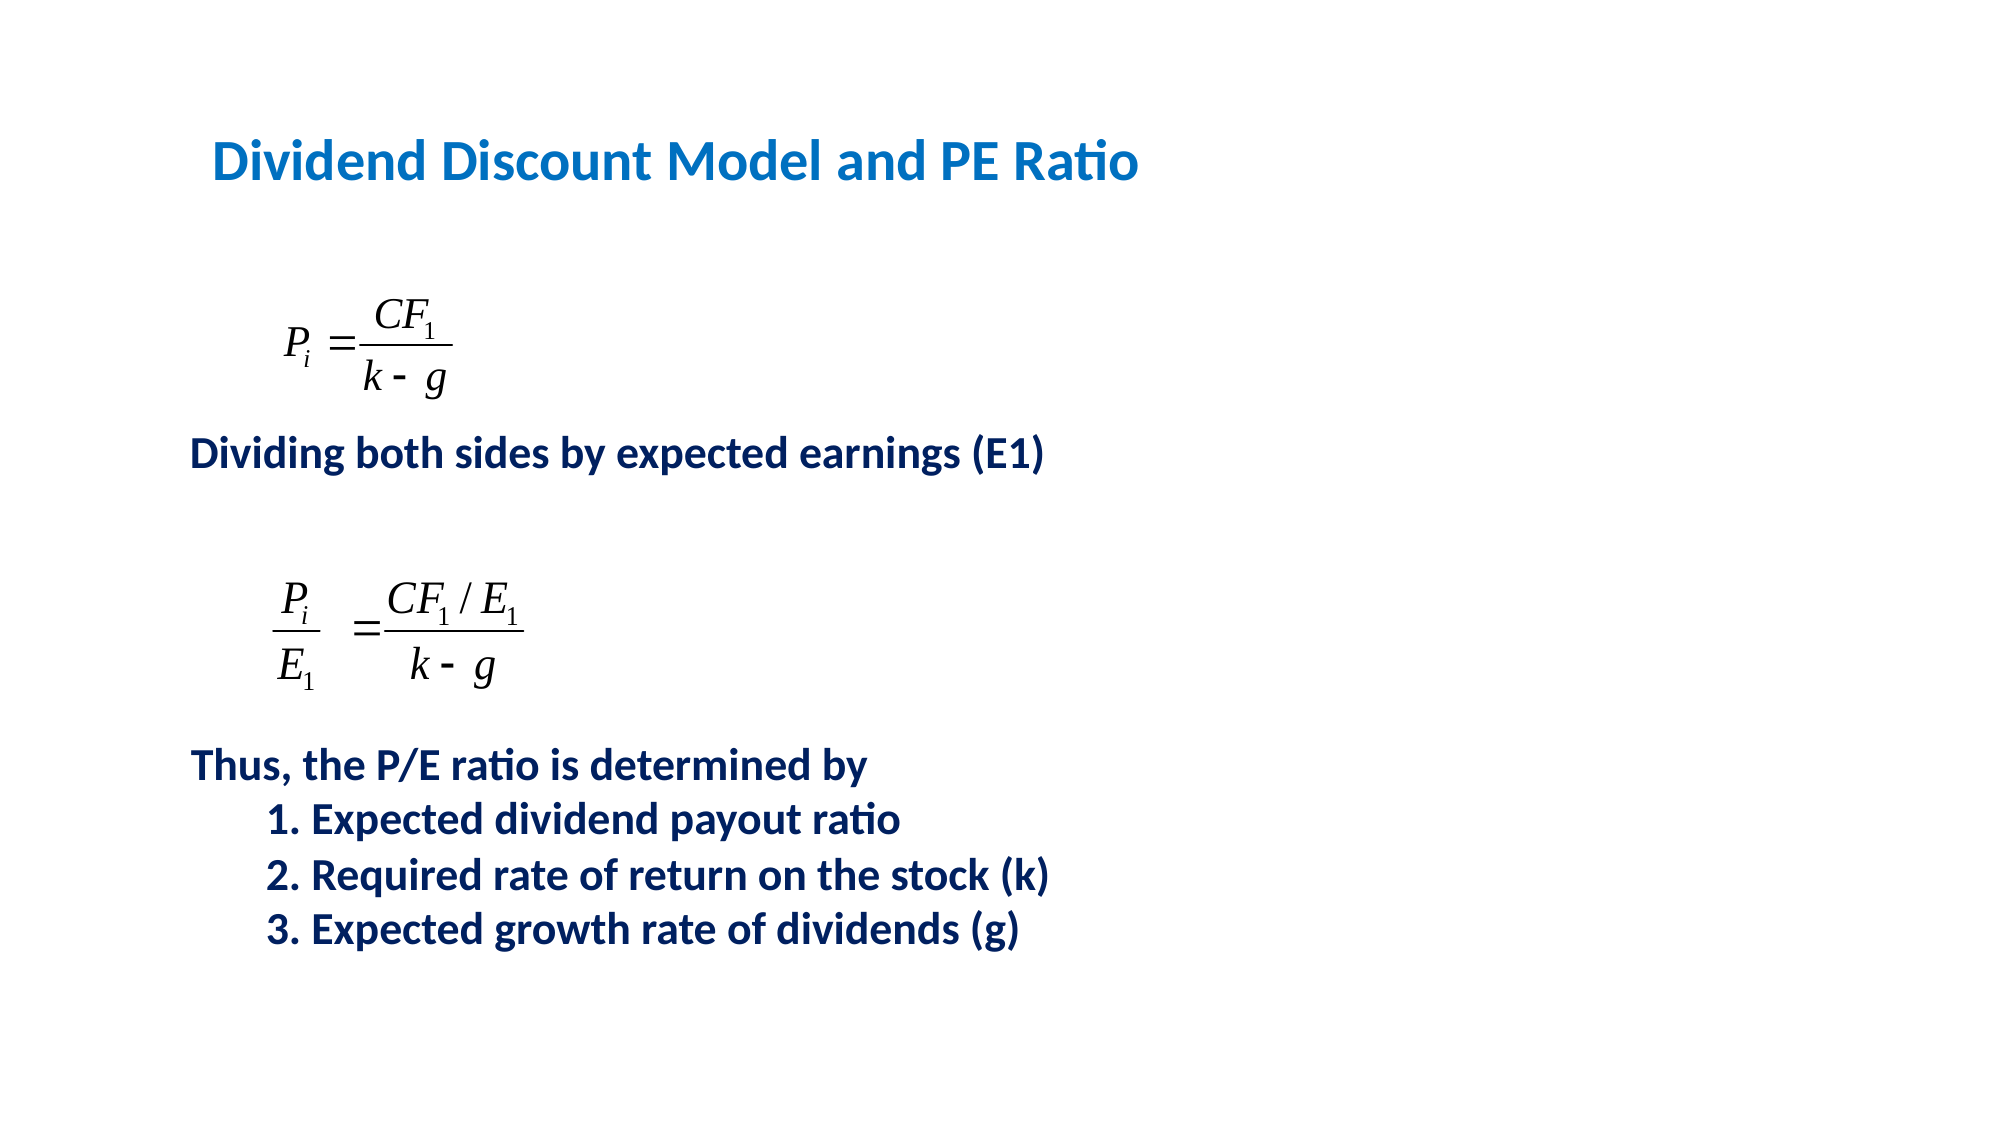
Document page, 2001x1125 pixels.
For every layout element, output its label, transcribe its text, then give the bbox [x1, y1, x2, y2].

chart [265, 569, 532, 709]
text_box Dividend Discount Model and PE Ratio [197, 114, 1724, 200]
text_box Dividing both sides by expected earnings (E1) [175, 415, 1176, 486]
chart [275, 286, 460, 408]
text_box Thus, the P/E ratio is determined by 1. Expected dividend payout ratio 2. Required rate of return on the stock (k) 3. Expected growth rate of dividends (g) [176, 726, 1177, 962]
